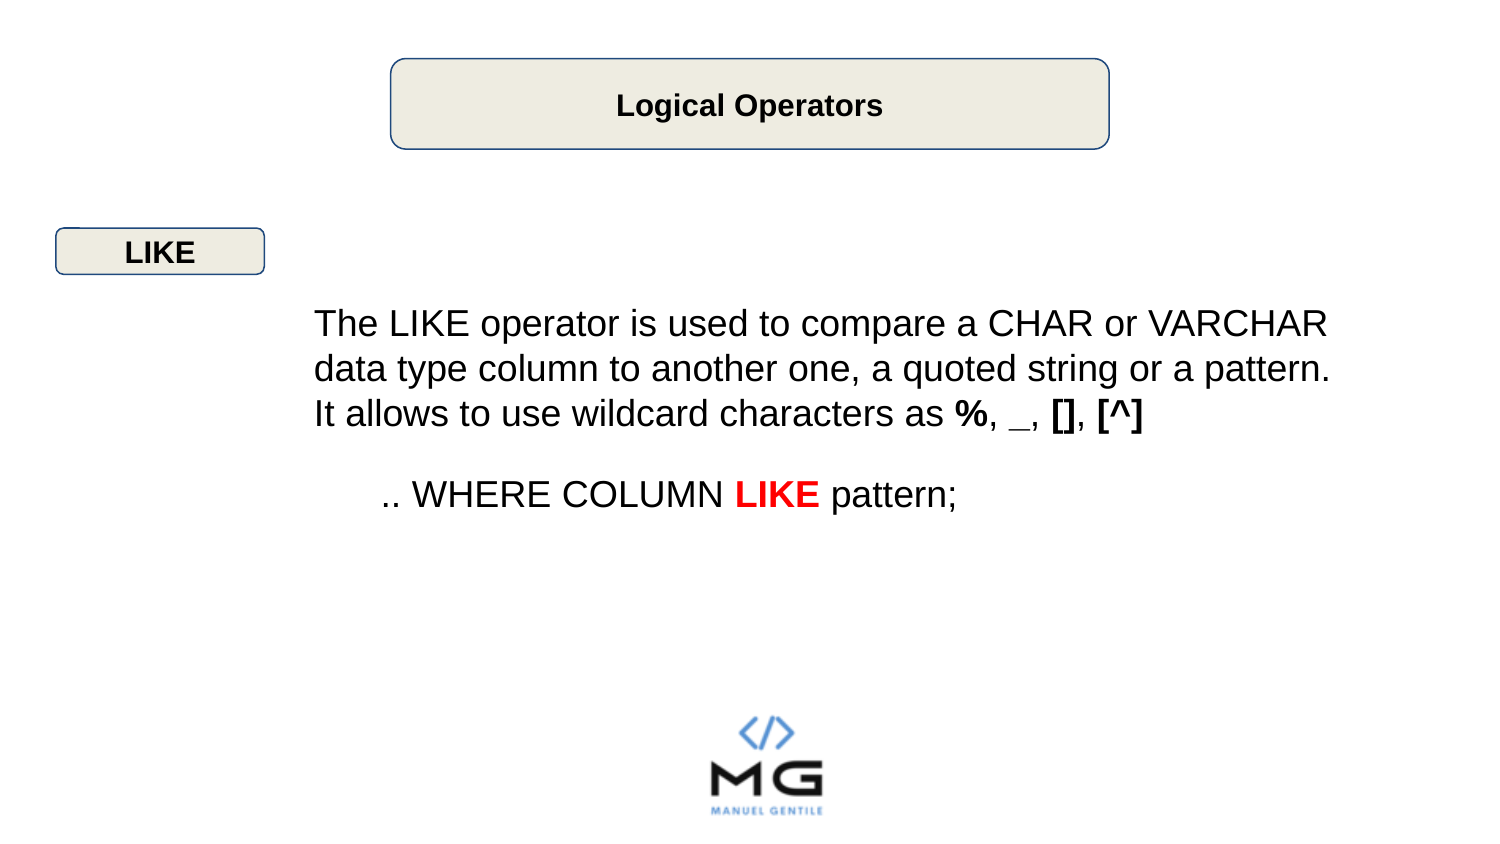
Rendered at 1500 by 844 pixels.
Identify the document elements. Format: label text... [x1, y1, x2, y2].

text_box .. WHERE COLUMN LIKE pattern; [365, 455, 1135, 525]
text_box The LIKE operator is used to compare a CHAR or VARCHAR data type column to another one, a quoted string or a pattern. It allows to use wildcard characters as %, _, [], [^] [298, 283, 1388, 525]
text_box LIKE [55, 228, 265, 275]
picture [688, 687, 846, 844]
text_box Logical Operators [390, 58, 1110, 150]
